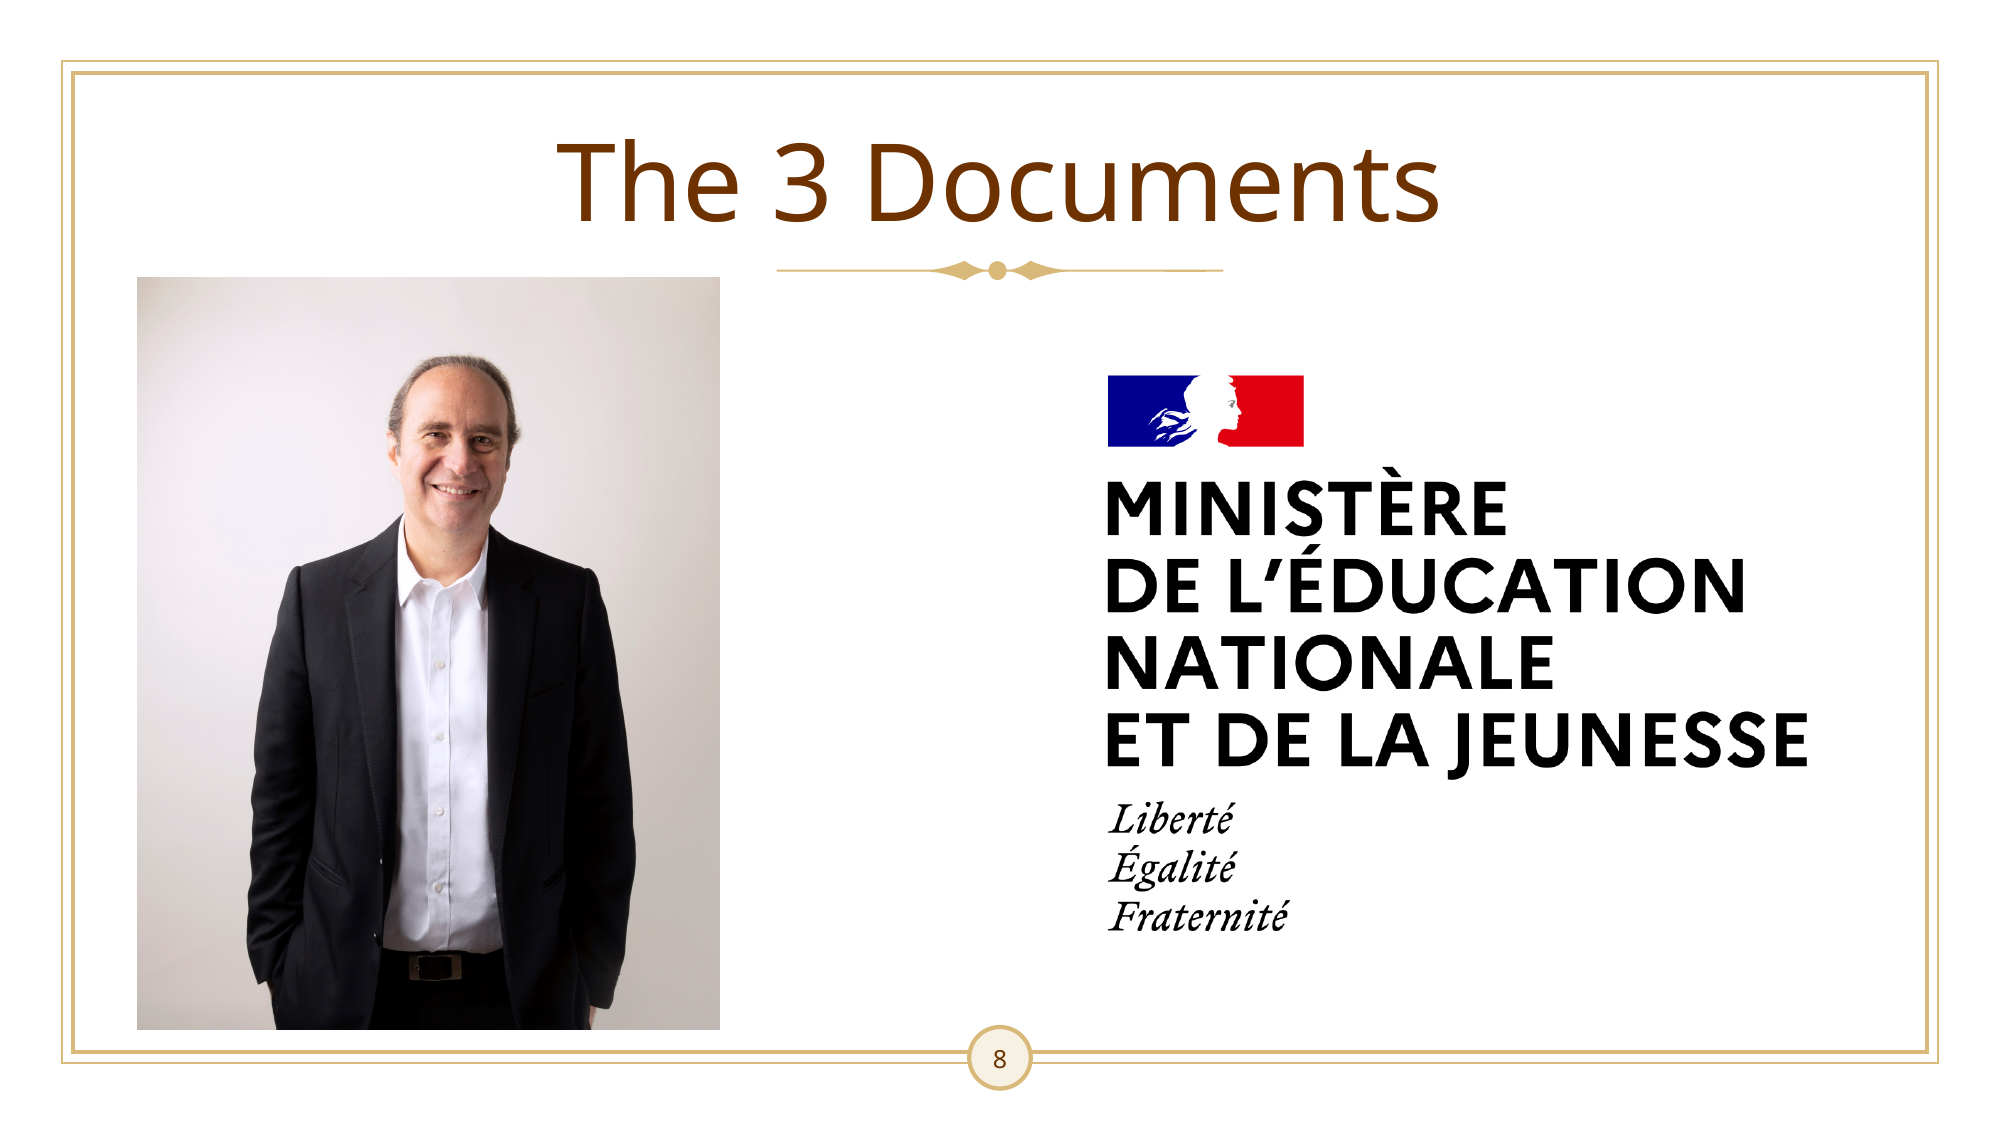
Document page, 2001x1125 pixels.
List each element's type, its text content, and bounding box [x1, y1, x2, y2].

picture [137, 277, 720, 1030]
title The 3 Documents [137, 107, 1863, 256]
text_box [954, 1029, 1046, 1090]
picture [1029, 304, 1882, 1002]
